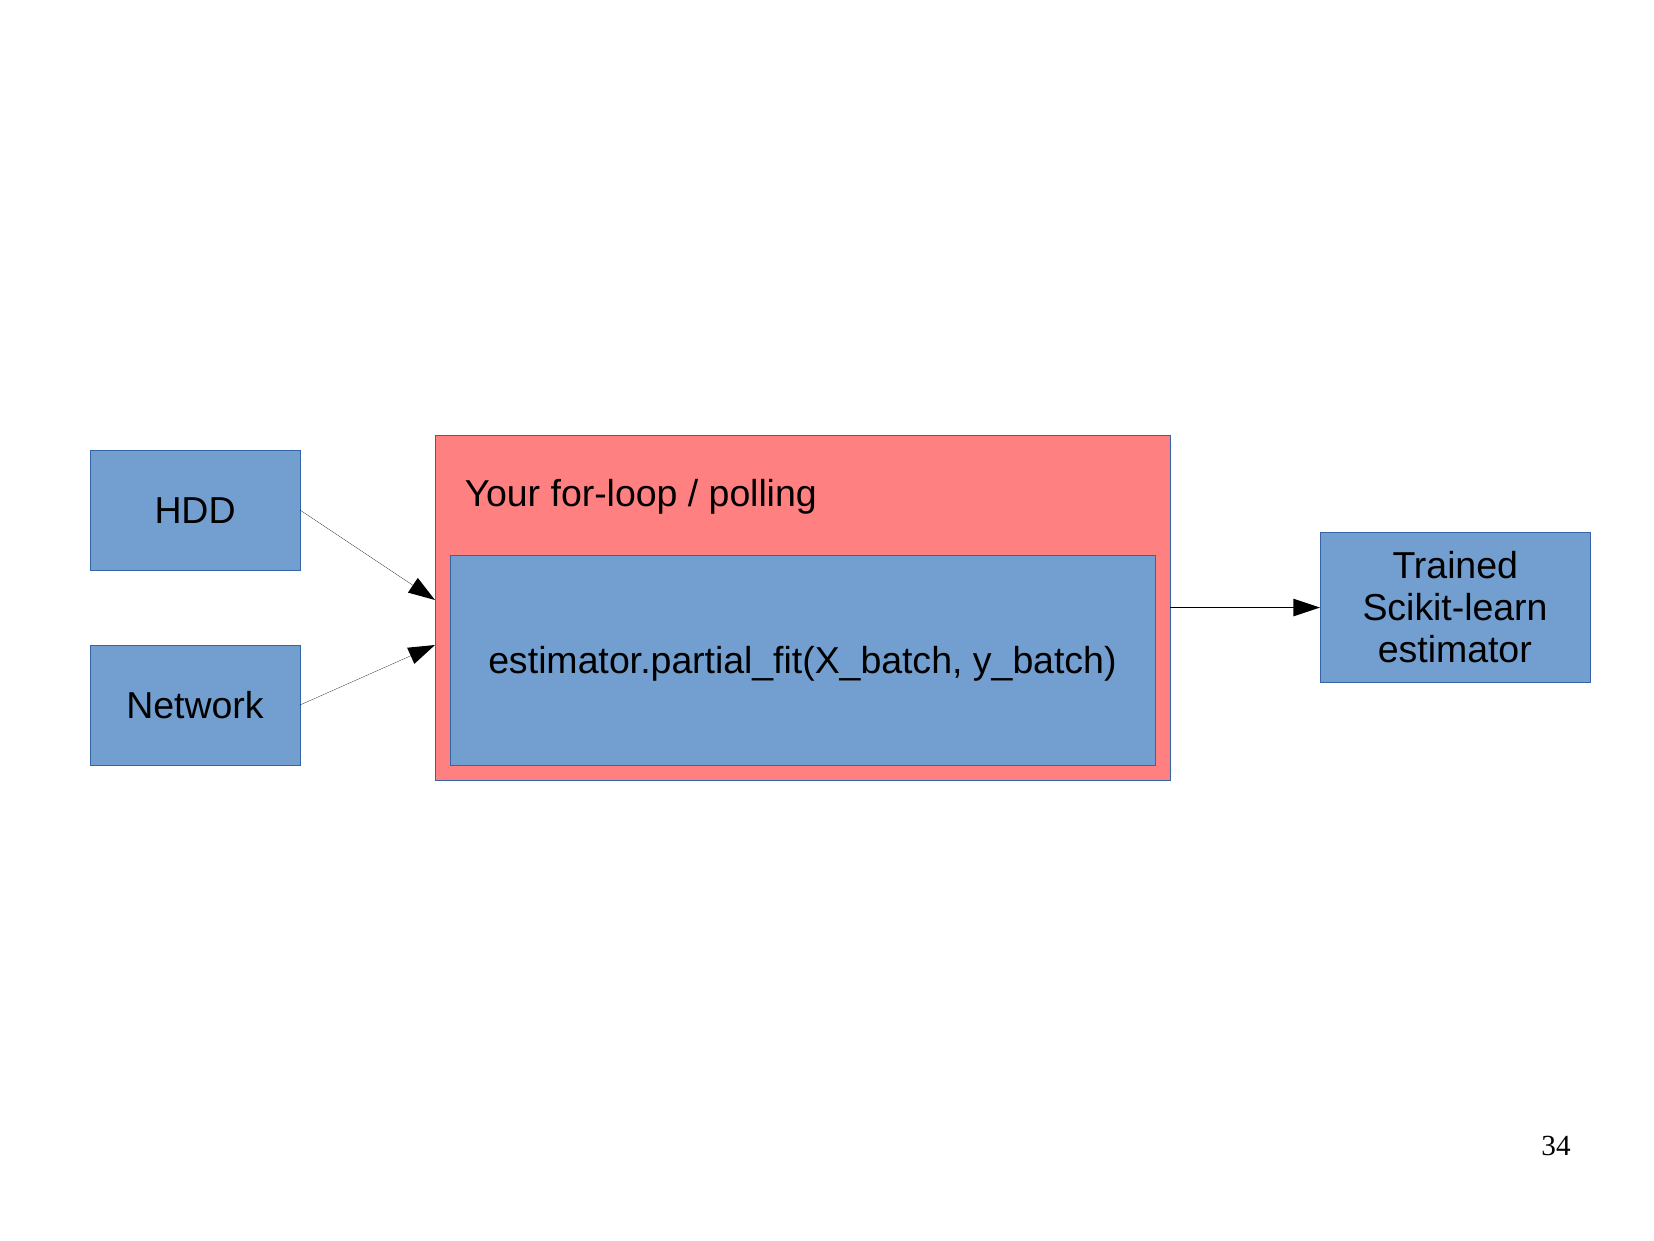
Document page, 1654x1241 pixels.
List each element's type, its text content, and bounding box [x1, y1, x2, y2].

text_box [435, 435, 1171, 781]
text_box estimator.partial_fit(X_batch, y_batch) [450, 555, 1156, 766]
text_box Network [90, 645, 301, 766]
text_box Your for-loop / polling [450, 465, 1111, 564]
text_box HDD [90, 450, 301, 571]
text_box Trained Scikit-learn estimator [1320, 532, 1591, 683]
